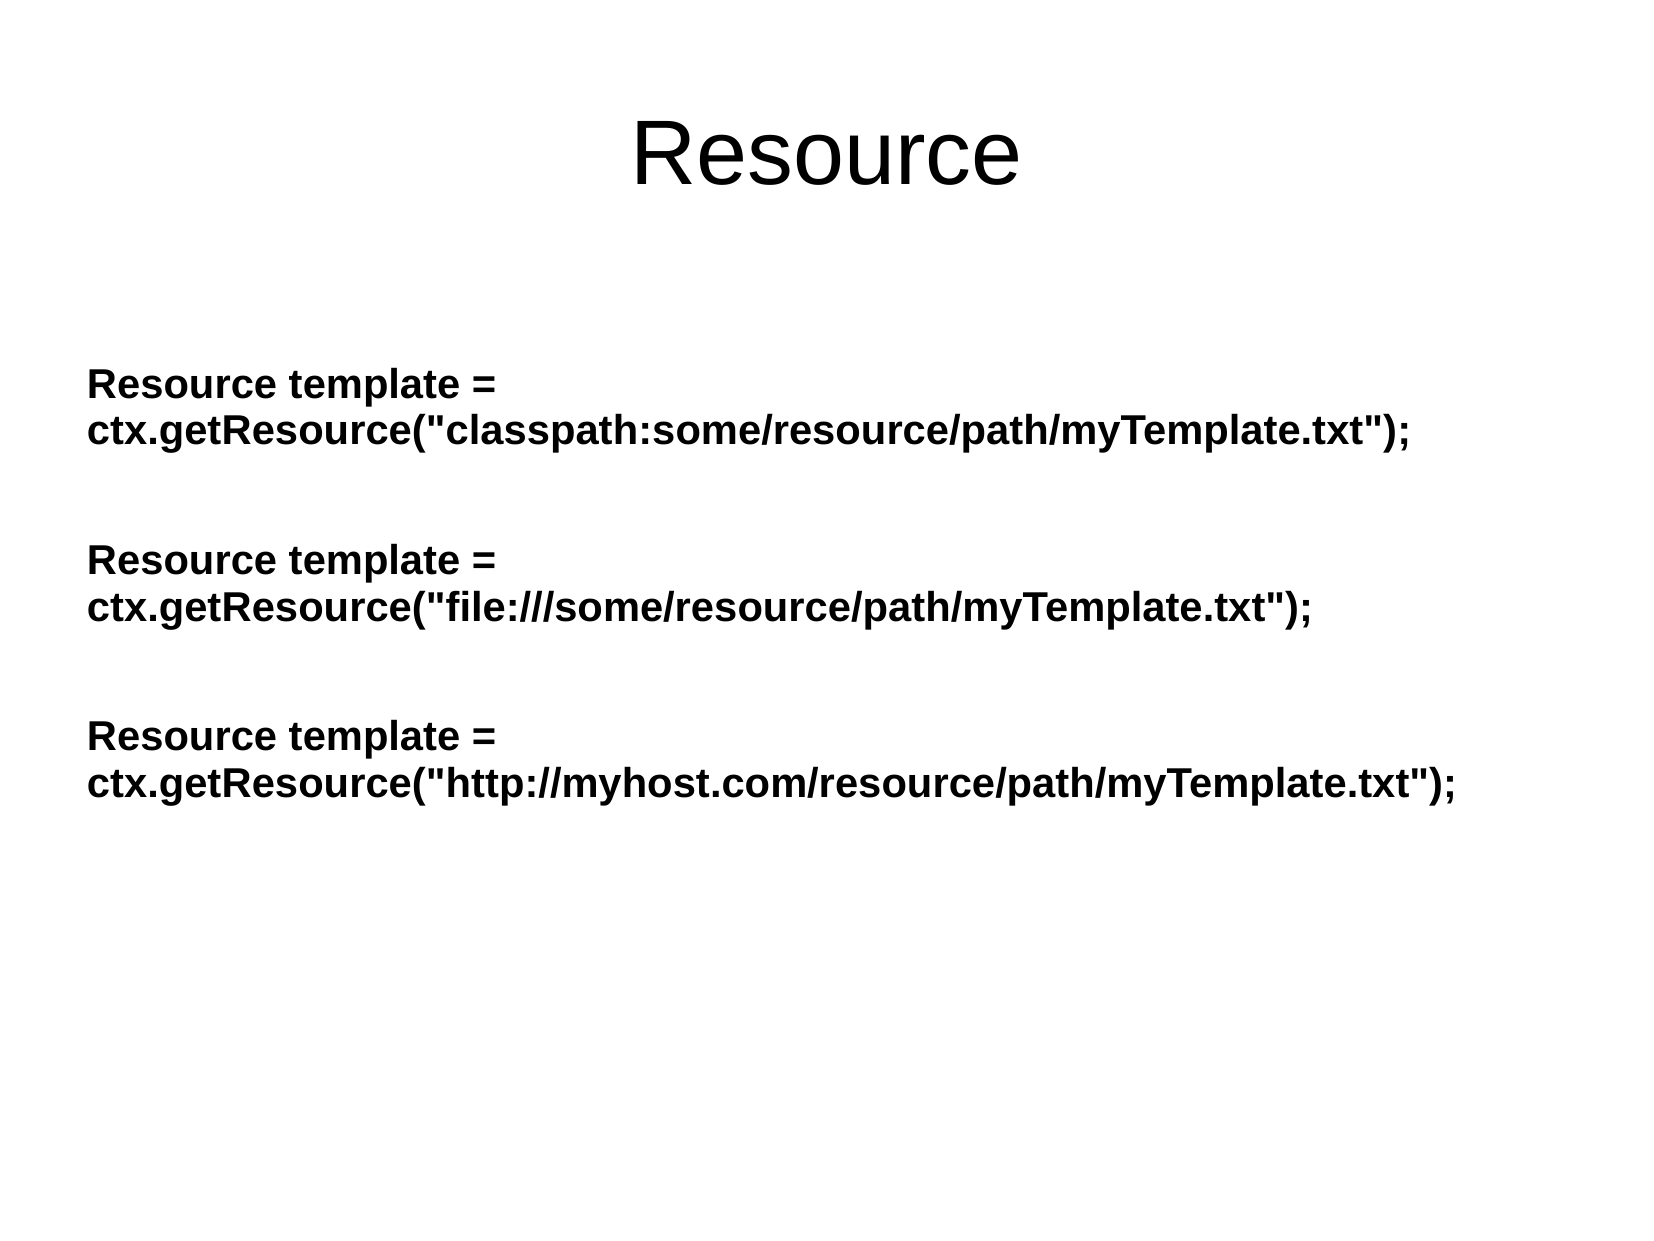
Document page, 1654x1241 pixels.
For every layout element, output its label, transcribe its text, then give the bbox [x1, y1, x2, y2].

title Resource [82, 49, 1571, 257]
list Resource template = ctx.getResource("classpath:some/resource/path/myTemplate.txt"); Resource template = ctx.getResource("file:///some/resource/path/myTemplate.txt"); Resource template = ctx.getResource("http://myhost.com/resource/path/myTemplate.txt"); [86, 360, 1576, 1081]
